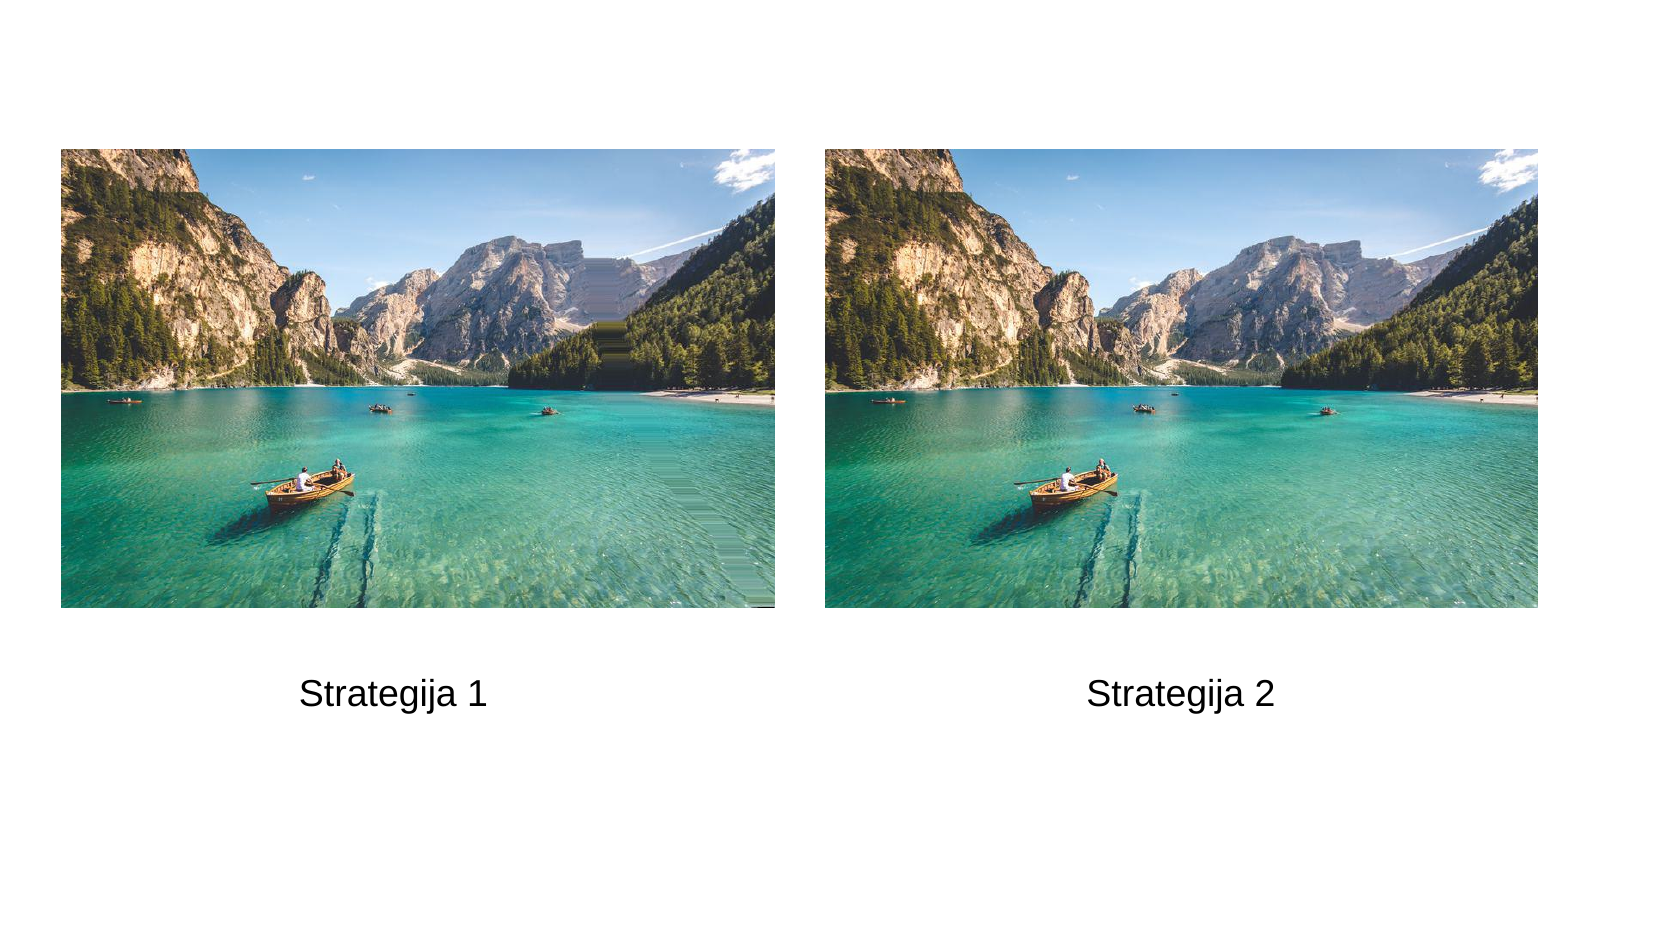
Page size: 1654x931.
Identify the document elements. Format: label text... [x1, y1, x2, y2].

text_box Strategija 1 [37, 674, 750, 713]
picture [825, 149, 1538, 608]
picture [61, 149, 775, 608]
text_box Strategija 2 [824, 674, 1538, 713]
